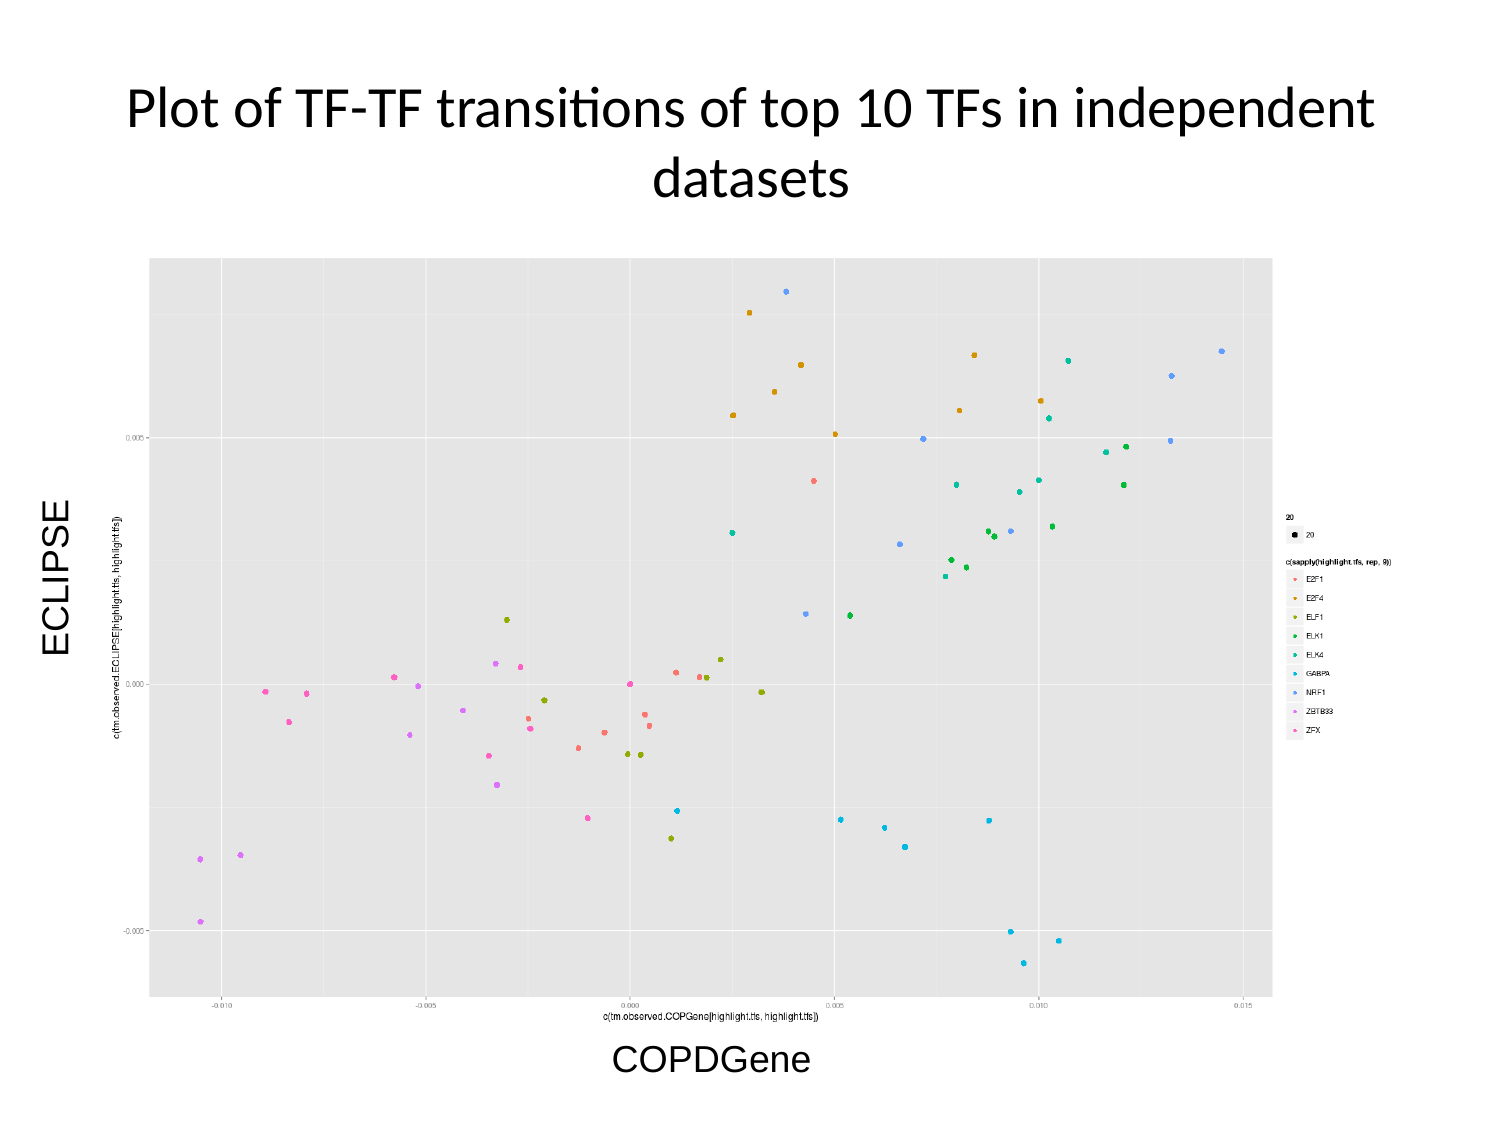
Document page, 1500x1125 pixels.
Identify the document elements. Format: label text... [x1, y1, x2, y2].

text_box ECLIPSE [26, 484, 84, 673]
title Plot of TF-TF transitions of top 10 TFs in independent datasets [76, 45, 1427, 233]
text_box COPDGene [596, 1030, 827, 1088]
picture [101, 242, 1419, 1031]
